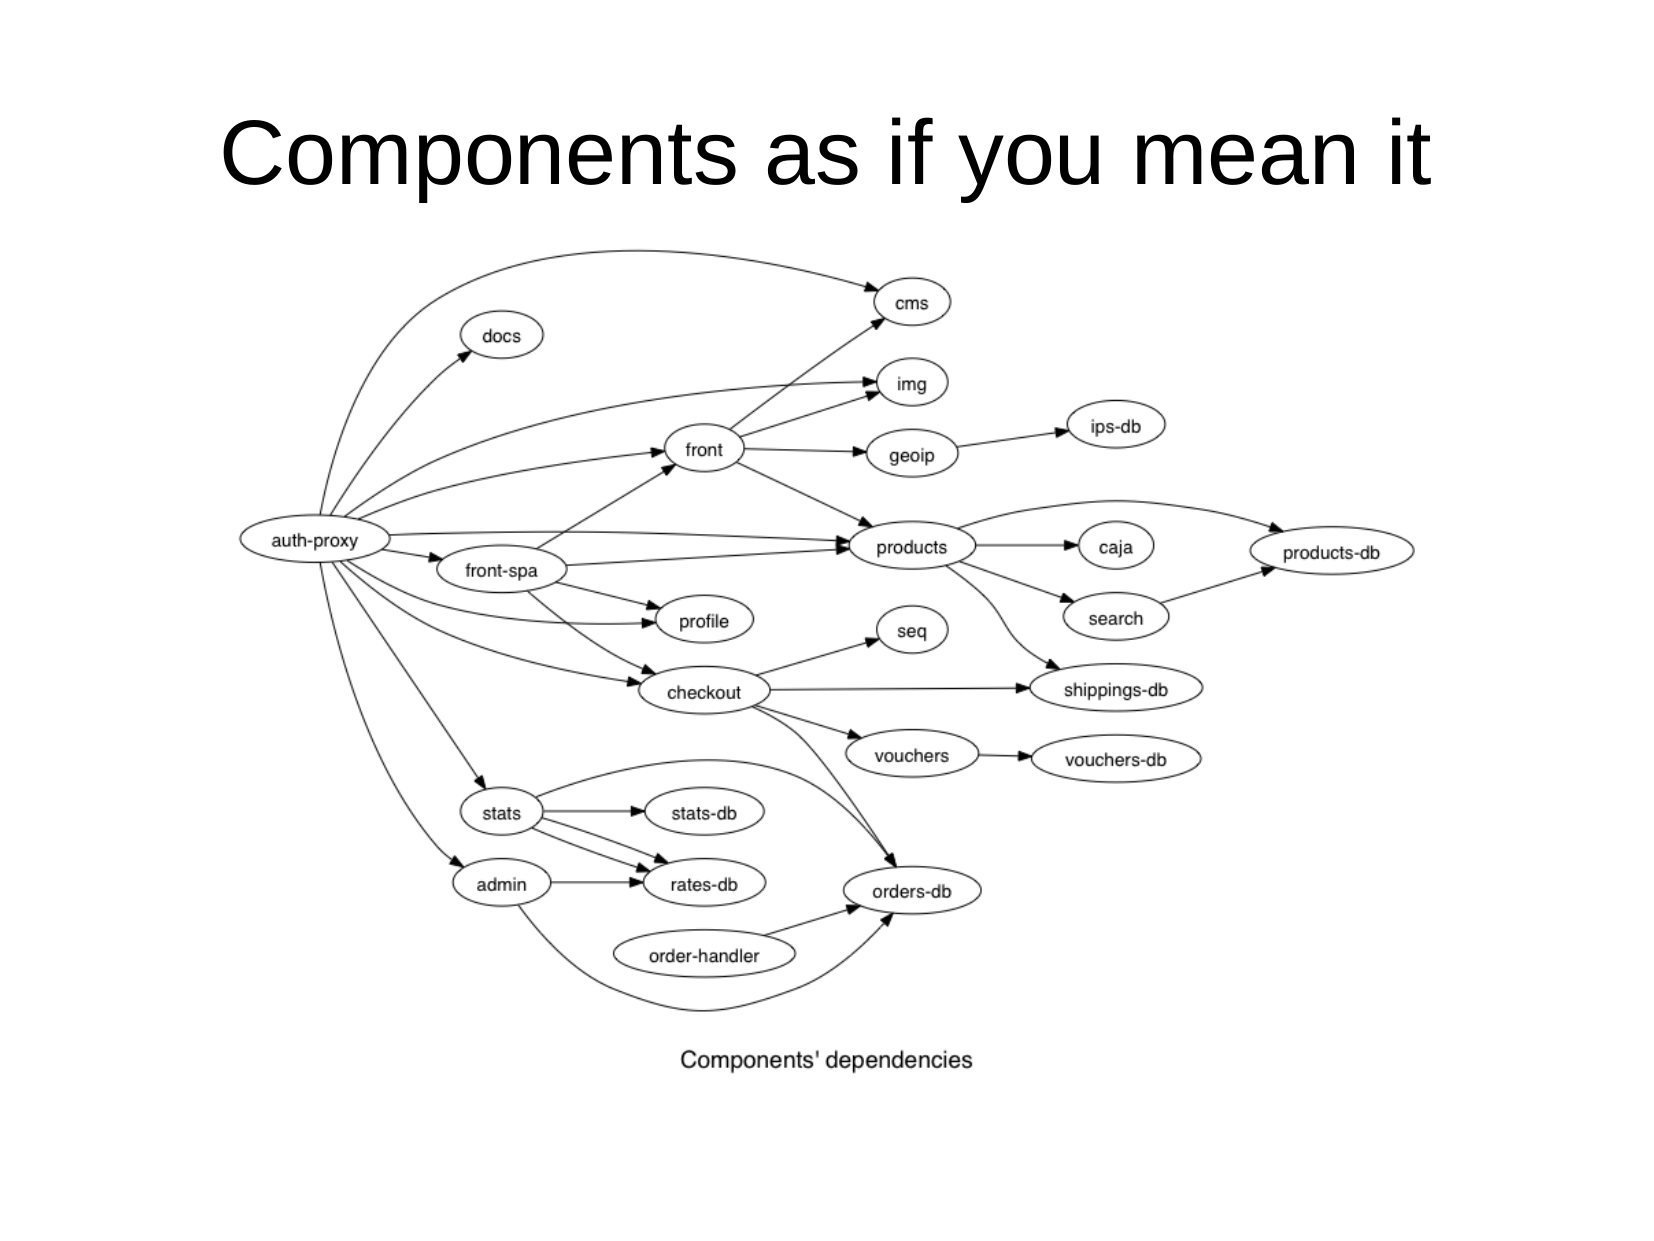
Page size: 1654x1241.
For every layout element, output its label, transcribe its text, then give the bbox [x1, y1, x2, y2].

title Components as if you mean it [82, 49, 1571, 257]
picture [235, 245, 1419, 1083]
